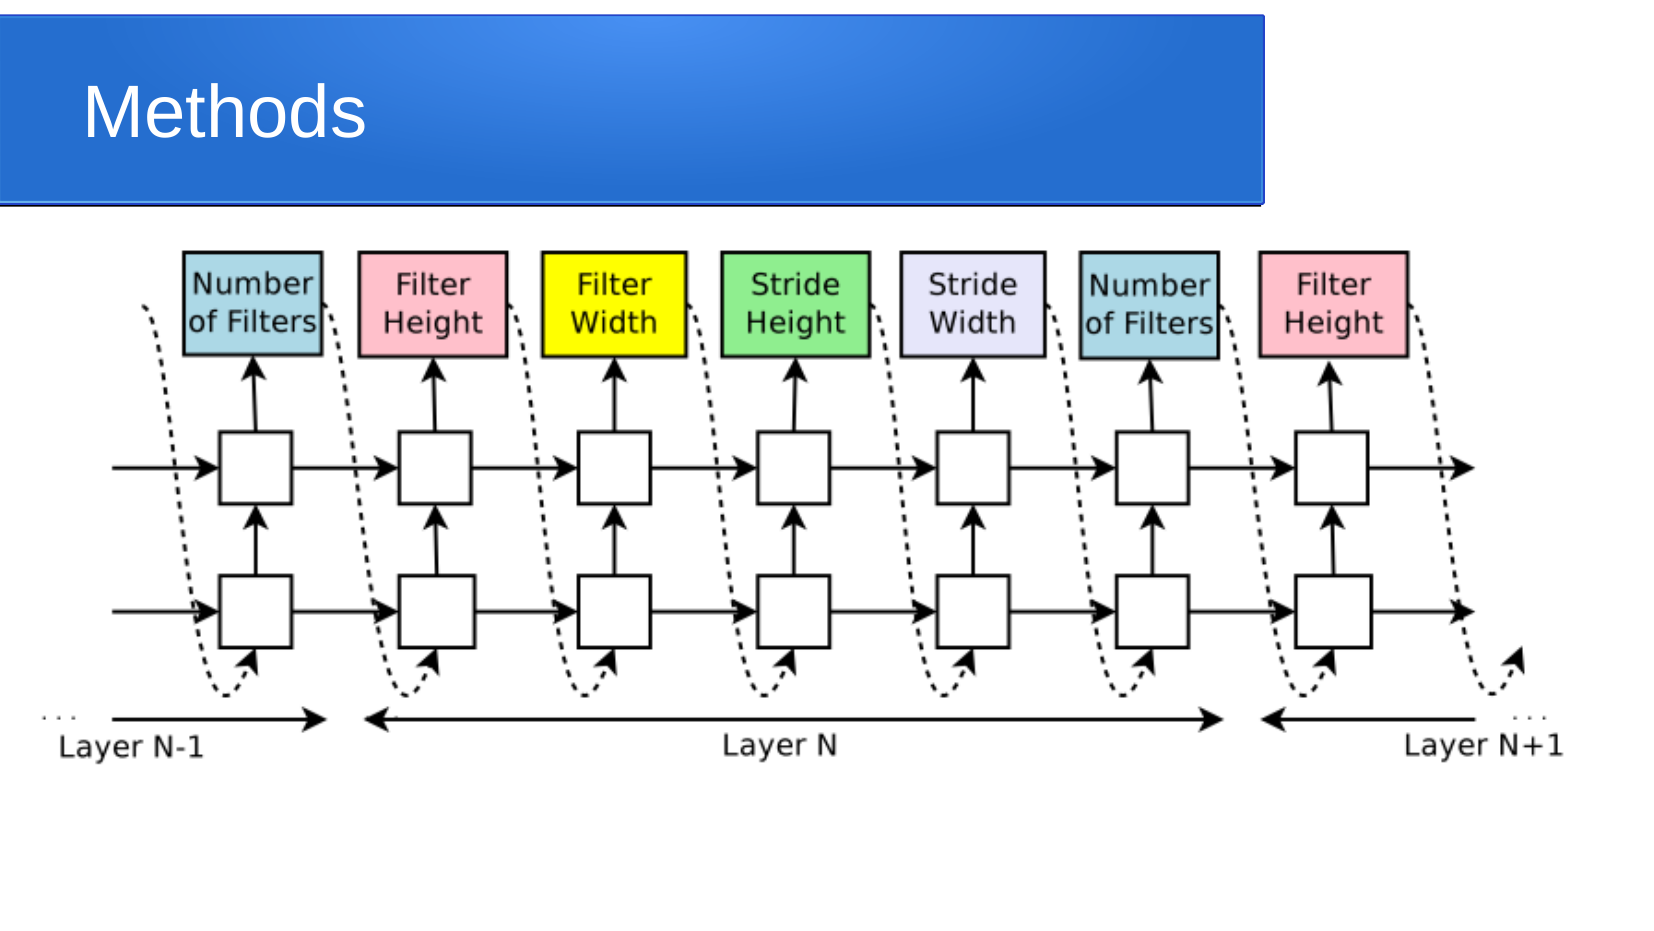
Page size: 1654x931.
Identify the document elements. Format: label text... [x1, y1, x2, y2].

title Methods [82, 35, 1235, 189]
picture [11, 227, 1641, 792]
